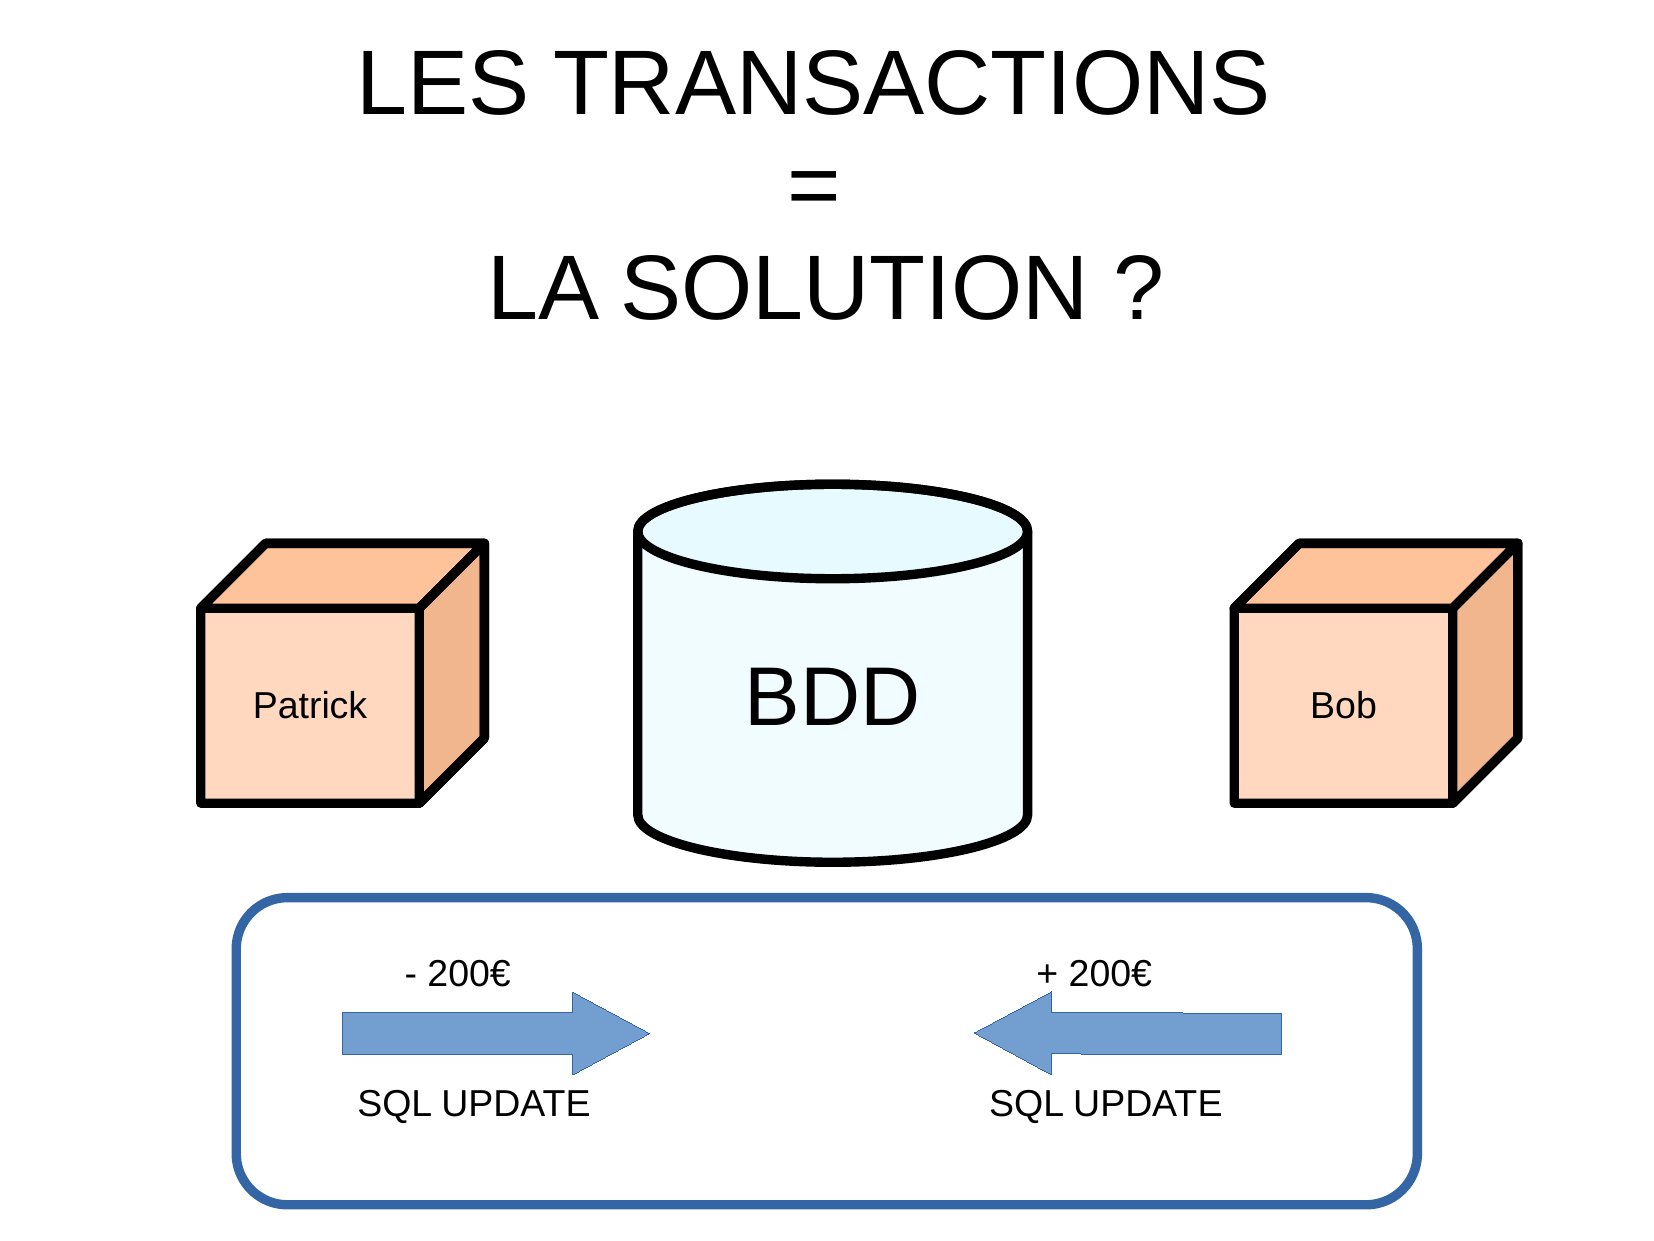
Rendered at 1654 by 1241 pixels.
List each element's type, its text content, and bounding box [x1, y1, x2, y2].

text_box SQL UPDATE [974, 1074, 1329, 1132]
text_box + 200€ [1021, 944, 1294, 1002]
text_box Bob [1234, 609, 1452, 804]
text_box - 200€ [389, 944, 662, 1002]
text_box [342, 992, 650, 1074]
text_box [974, 991, 1282, 1074]
text_box SQL UPDATE [342, 1074, 697, 1132]
title LES TRANSACTIONS = LA SOLUTION ? [82, 31, 1571, 339]
text_box BDD [637, 533, 1028, 863]
text_box Patrick [200, 609, 419, 804]
